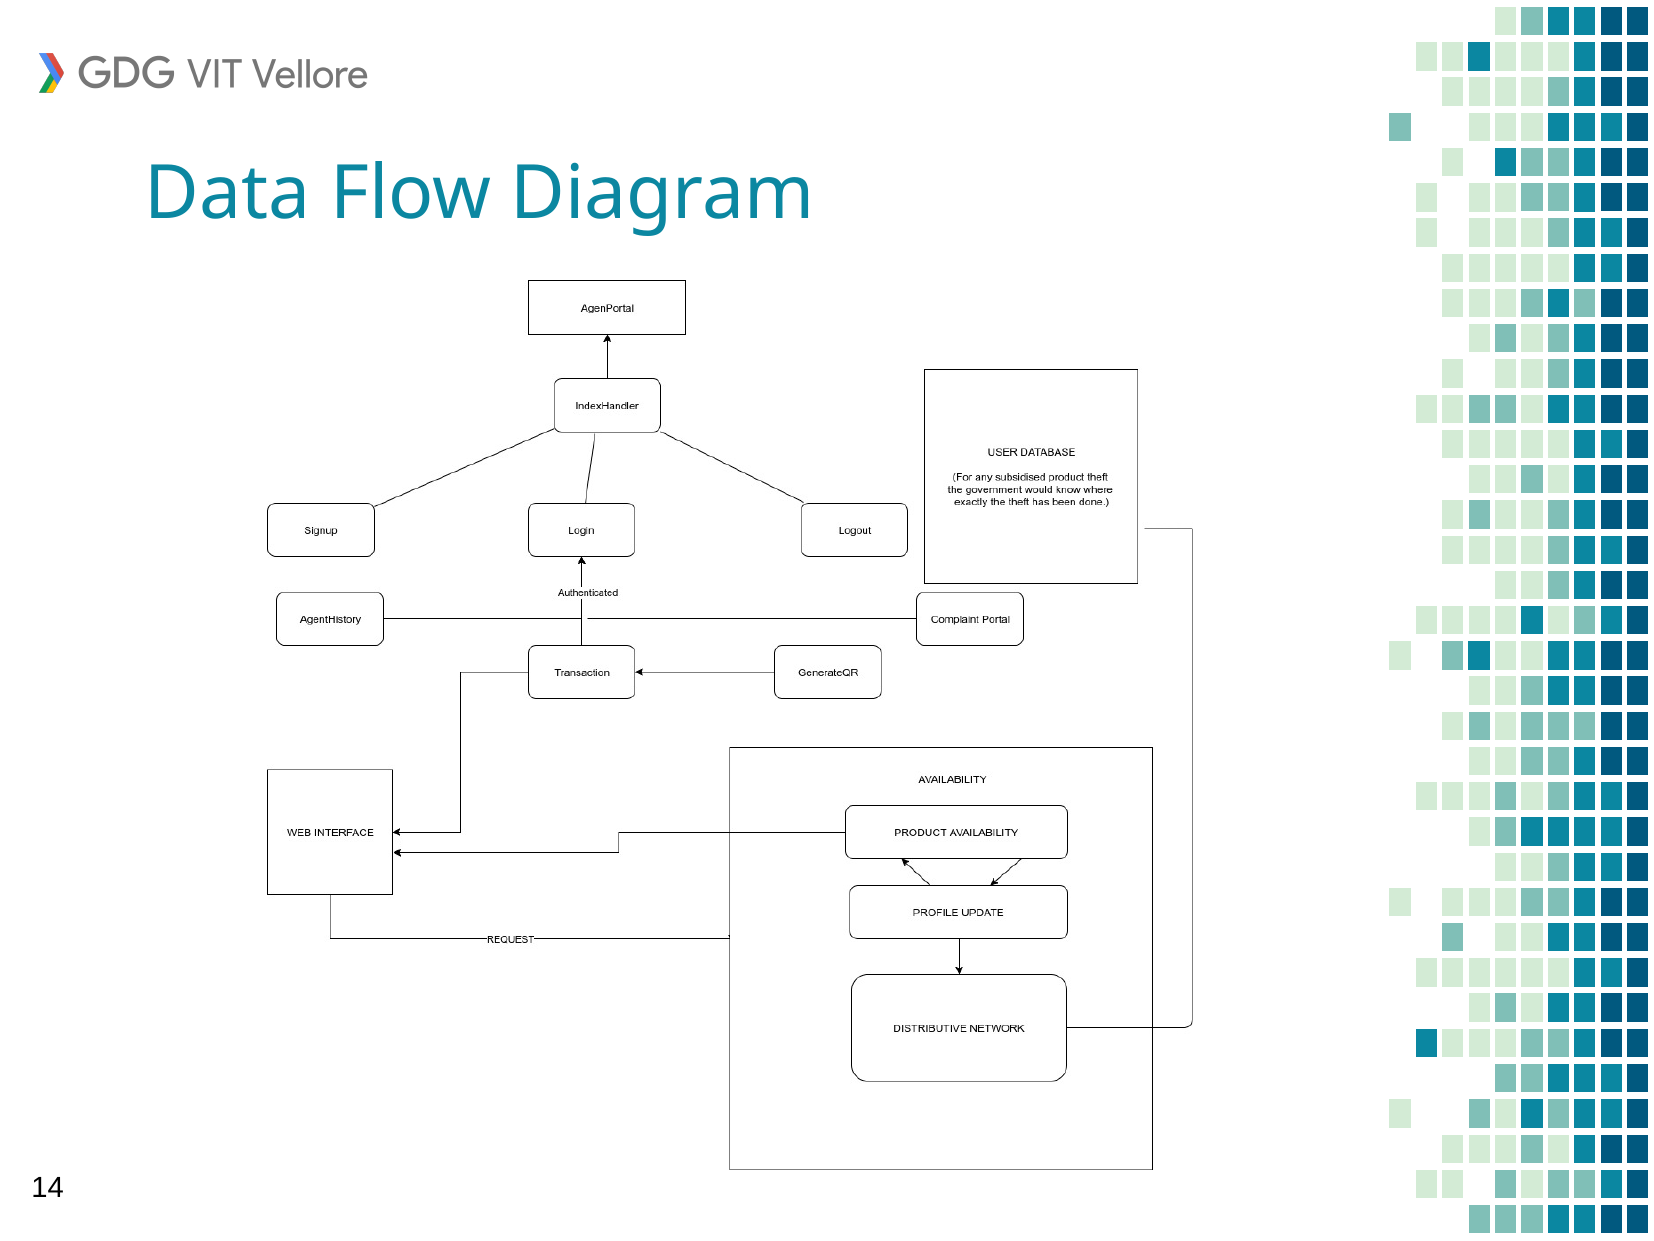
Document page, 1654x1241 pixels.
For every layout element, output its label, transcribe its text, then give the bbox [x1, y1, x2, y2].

picture [267, 280, 1193, 1170]
title Data Flow Diagram [129, 41, 1353, 249]
picture [0, 3, 408, 142]
slide_number <number> [16, 1138, 116, 1233]
